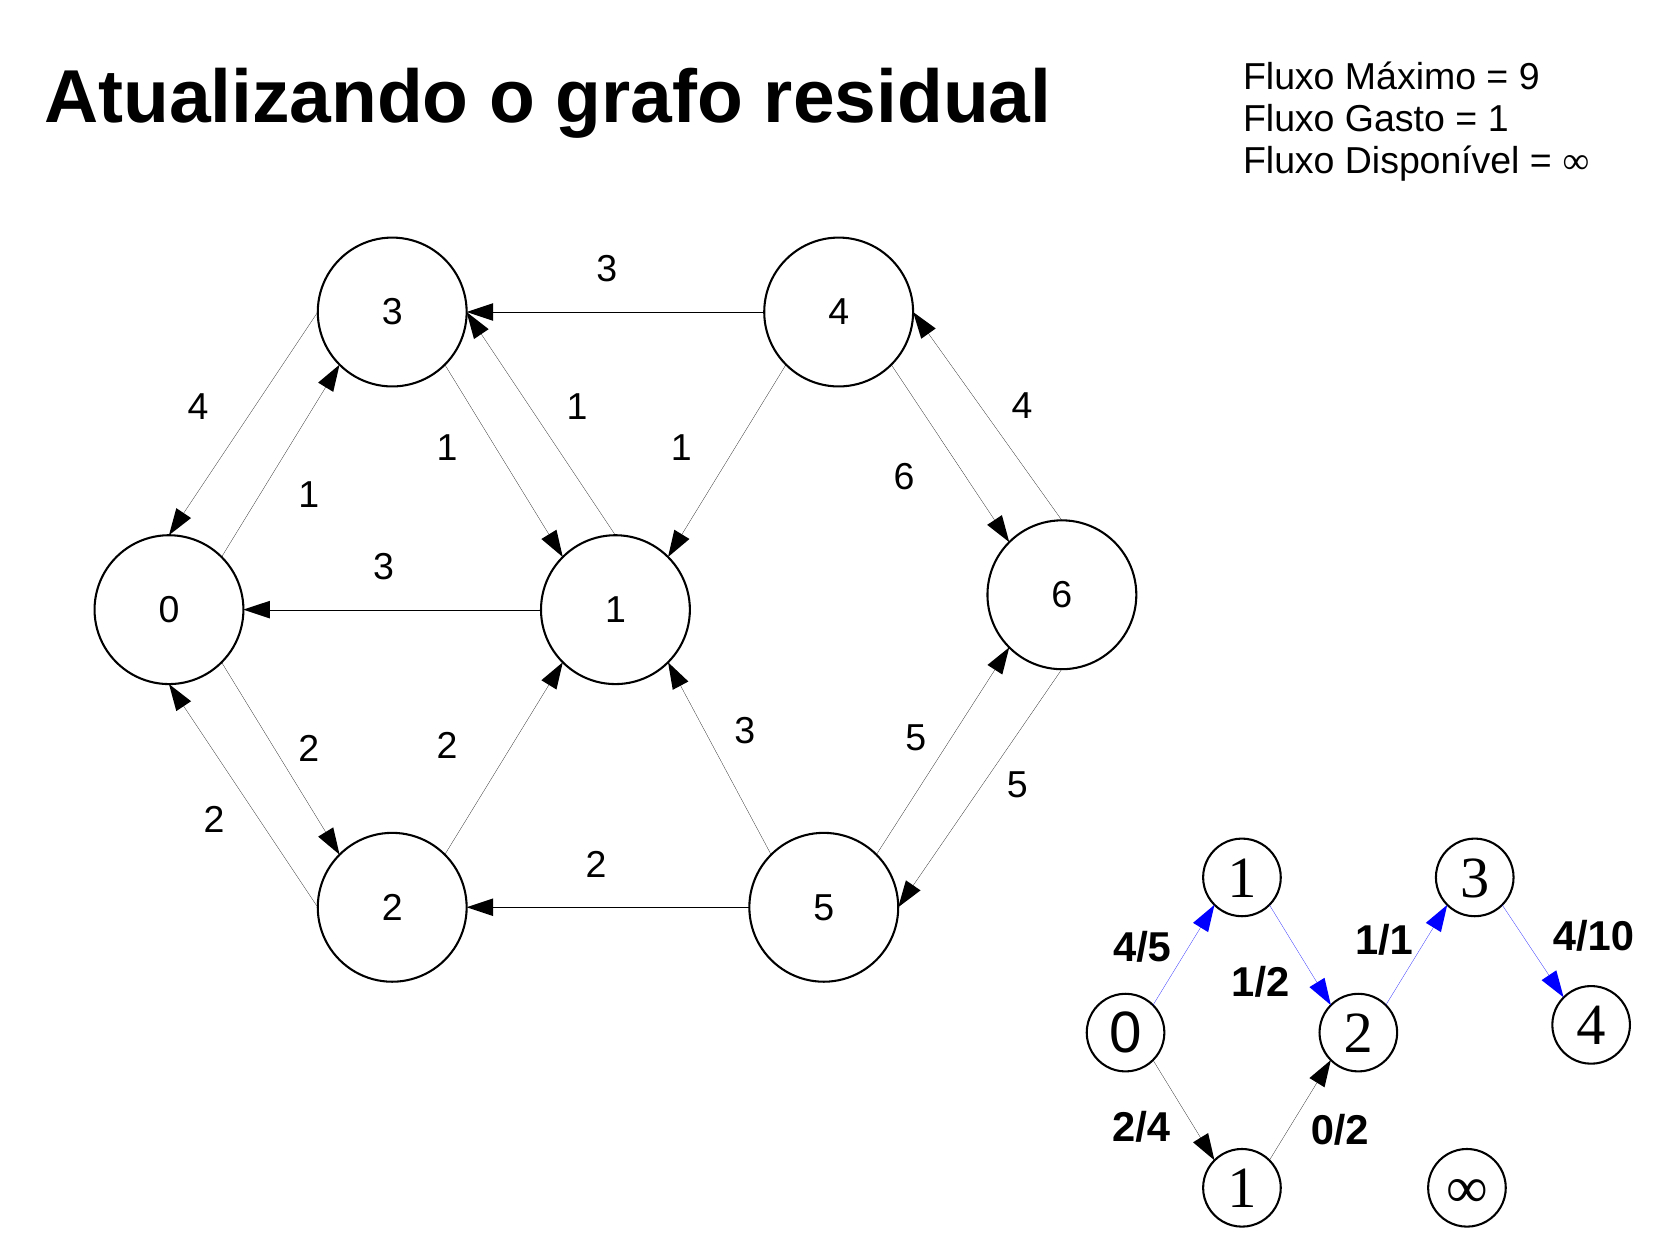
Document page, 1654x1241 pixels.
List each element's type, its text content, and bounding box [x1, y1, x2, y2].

text_box 3 [581, 240, 646, 312]
text_box 4 [1574, 1060, 1608, 1064]
text_box 2/4 [1097, 1096, 1204, 1161]
text_box 4 [996, 377, 1087, 449]
text_box 1/2 [1216, 951, 1313, 1013]
text_box 1 [1203, 838, 1281, 917]
text_box 2 [189, 791, 253, 863]
text_box 1 [283, 466, 348, 539]
text_box 1 [710, 475, 720, 491]
text_box 0/2 [1296, 1099, 1406, 1161]
text_box 5 [890, 708, 981, 781]
text_box 4 [764, 237, 914, 387]
text_box 3 [719, 701, 784, 774]
text_box 2 [1319, 993, 1398, 1072]
text_box 1 [551, 377, 616, 450]
text_box 1 [541, 535, 690, 685]
text_box 3 [317, 237, 467, 387]
text_box Atualizando o grafo residual [29, 47, 1067, 147]
text_box 2 [317, 832, 467, 982]
text_box ∞ [1428, 1148, 1506, 1227]
text_box 5 [749, 832, 899, 982]
text_box 2 [283, 719, 348, 792]
text_box 4 [172, 378, 237, 450]
text_box 5 [992, 755, 1082, 828]
text_box 2 [570, 835, 635, 907]
text_box 0 [1086, 993, 1165, 1072]
text_box 0 [94, 535, 244, 685]
text_box Fluxo Máximo = 9 Fluxo Gasto = 1 Fluxo Disponível = ∞ [1228, 48, 1605, 189]
text_box 3 [358, 538, 422, 610]
text_box 3 [719, 760, 727, 774]
text_box 6 [987, 520, 1137, 670]
text_box 3 [1435, 838, 1514, 917]
text_box 4/5 [1098, 916, 1198, 978]
text_box 2 [421, 716, 486, 789]
text_box 5 [992, 755, 1002, 769]
text_box 4/10 [1538, 904, 1654, 1060]
text_box 6 [878, 448, 969, 520]
text_box 1 [1203, 1148, 1281, 1227]
text_box 1 [656, 418, 720, 491]
text_box 1/1 [1340, 909, 1436, 971]
text_box 1 [421, 418, 486, 491]
